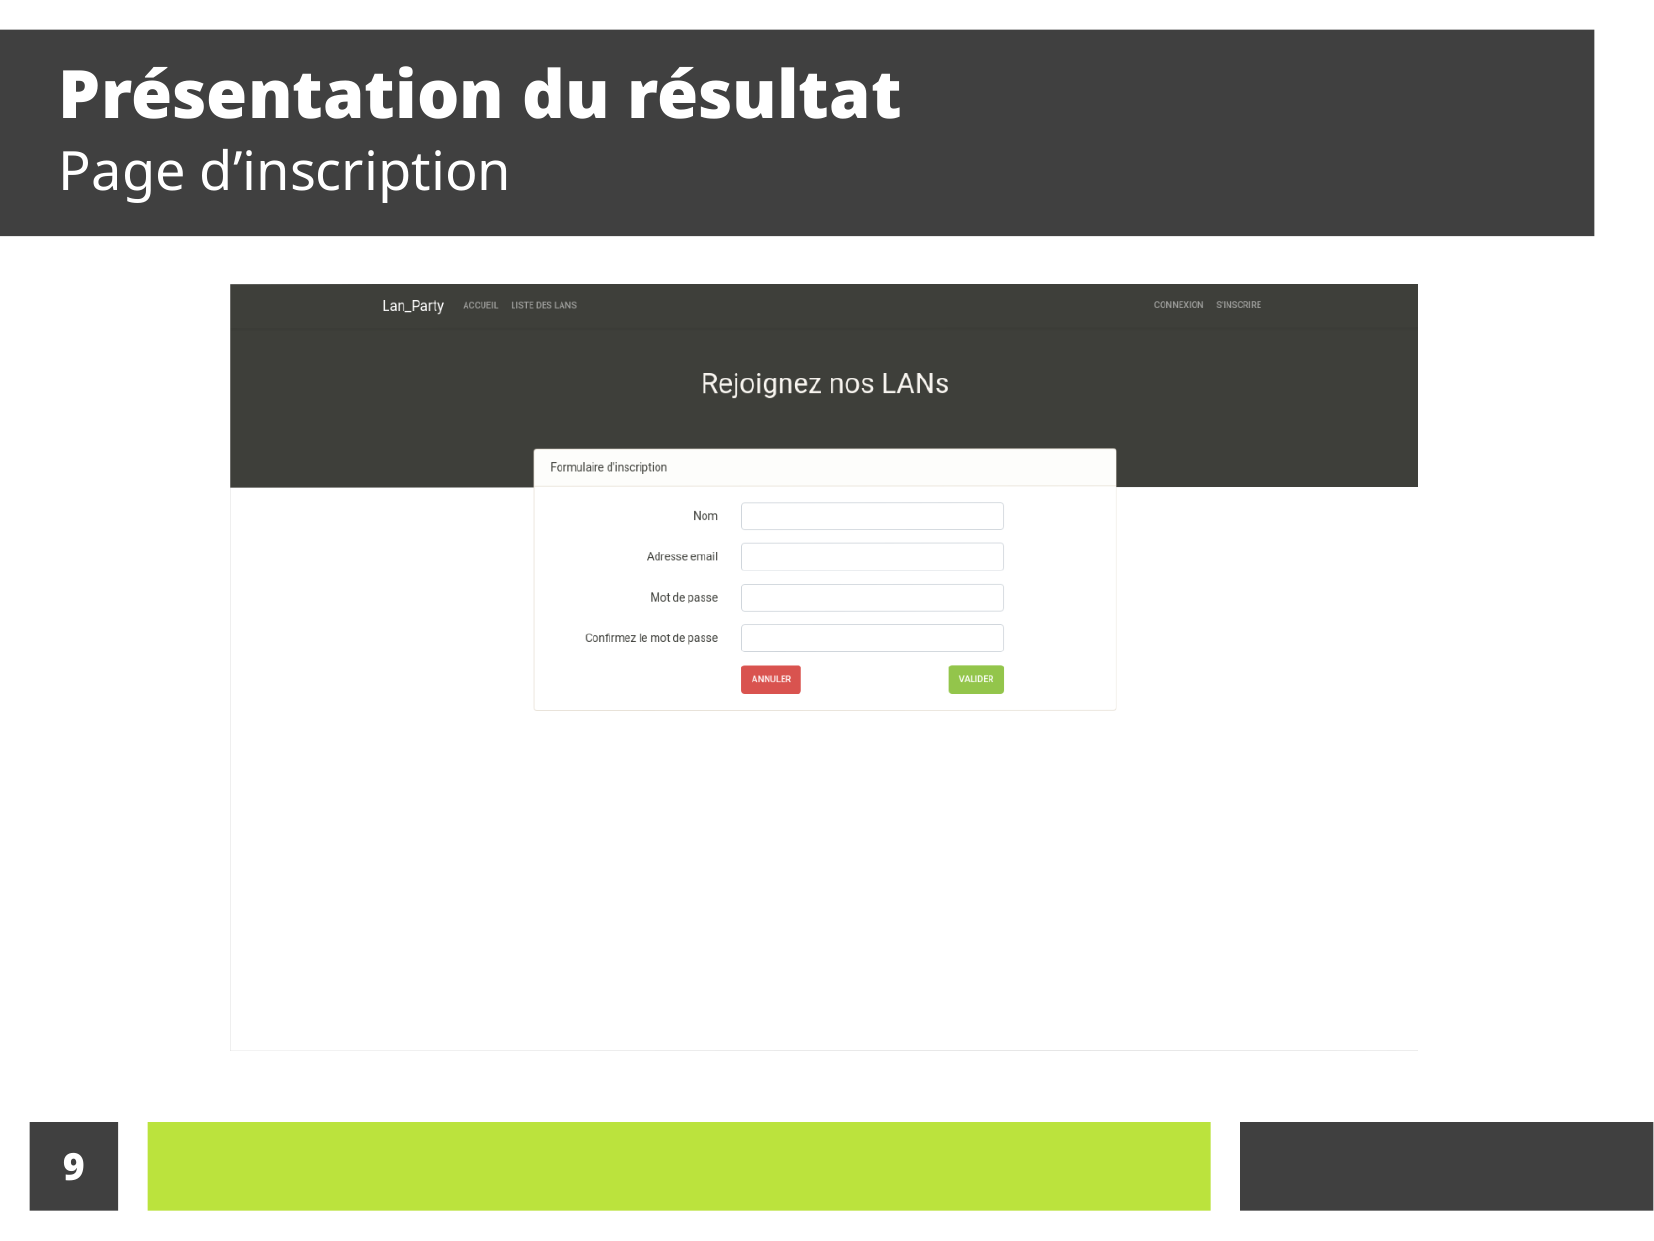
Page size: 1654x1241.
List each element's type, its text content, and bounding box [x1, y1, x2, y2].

title Page d’inscription [59, 118, 1595, 207]
title Présentation du résultat [59, 47, 1595, 118]
picture [229, 283, 1418, 1051]
